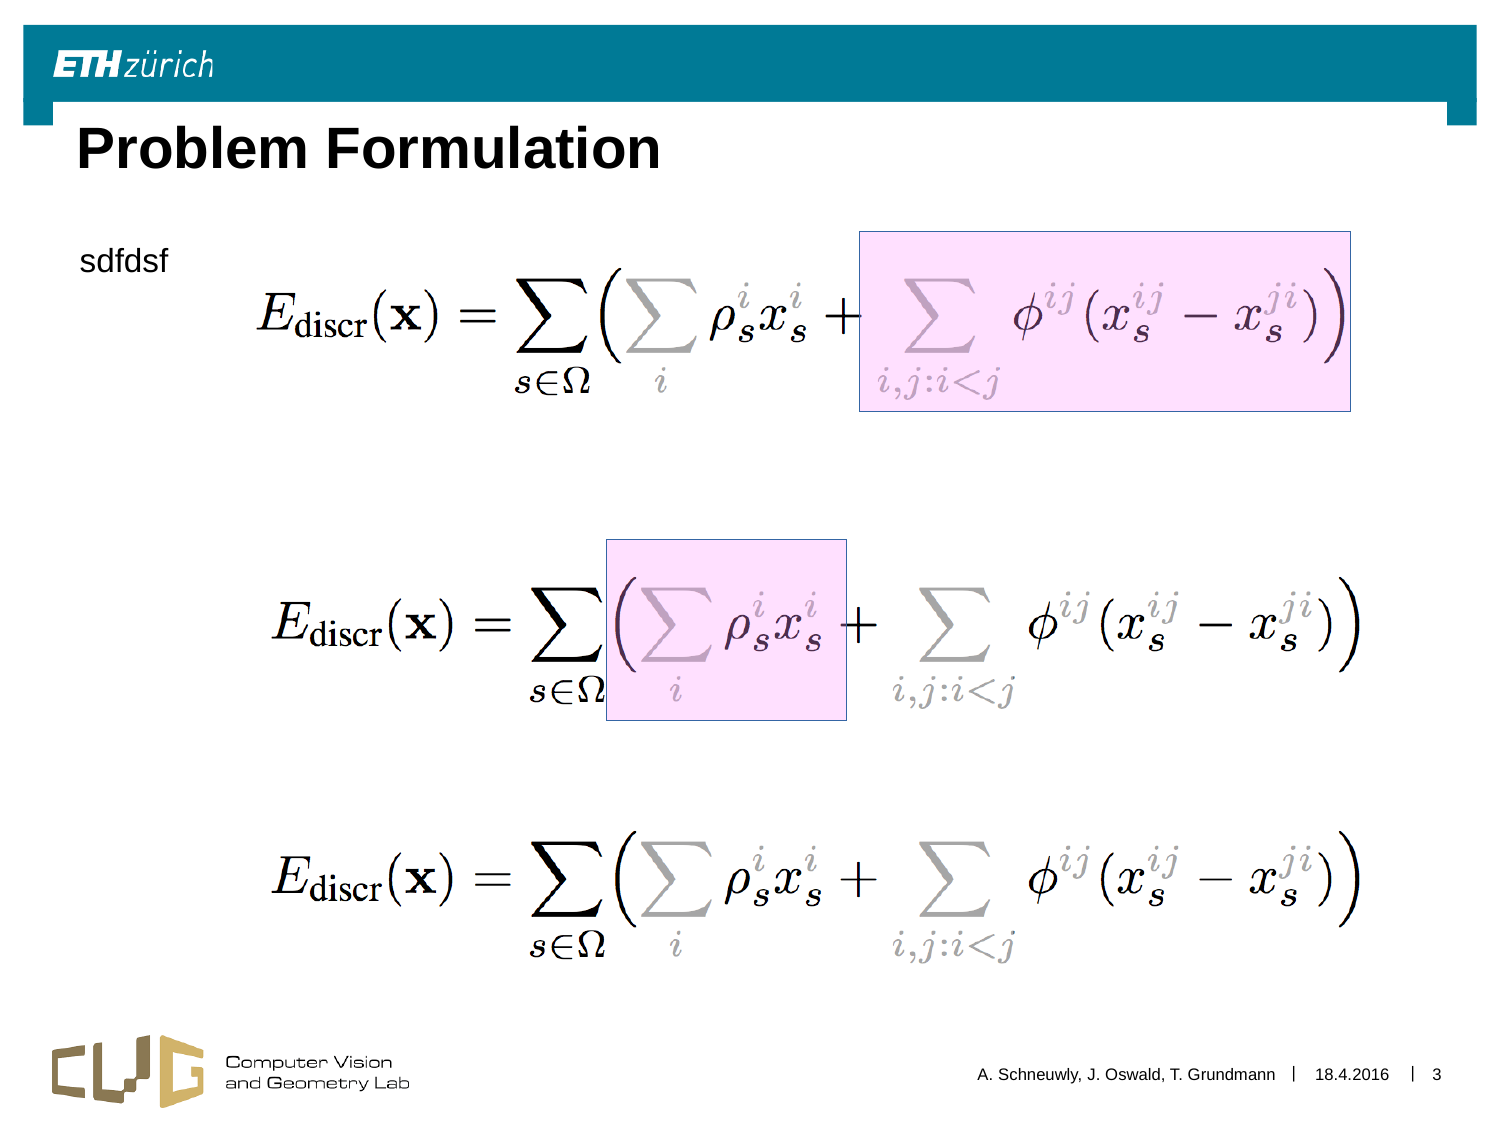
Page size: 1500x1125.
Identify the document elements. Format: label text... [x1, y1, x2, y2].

text_box [734, 262, 754, 309]
text_box [803, 826, 823, 874]
picture [240, 249, 859, 411]
picture [255, 558, 606, 721]
text_box [1276, 836, 1314, 883]
text_box [624, 262, 699, 393]
text_box [1276, 581, 1314, 628]
slide_number 18.4.2016 [1302, 1034, 1403, 1112]
text_box [1059, 579, 1097, 626]
picture [52, 1035, 409, 1108]
text_box [884, 812, 1014, 975]
text_box [749, 826, 769, 873]
slide_number <number> [1415, 1034, 1459, 1112]
footer A. Schneuwly, J. Oswald, T. Grundmann [750, 1034, 1277, 1112]
text_box [859, 231, 1351, 412]
text_box [639, 826, 714, 957]
text_box [1144, 580, 1182, 627]
text_box [1059, 834, 1097, 881]
text_box [606, 539, 847, 721]
picture [847, 558, 1366, 721]
text_box [1144, 835, 1182, 882]
picture [255, 812, 1366, 976]
text_box [789, 263, 808, 310]
title Problem Formulation [53, 101, 1447, 262]
text_box sdfdsf [64, 231, 857, 287]
text_box [884, 558, 1014, 720]
